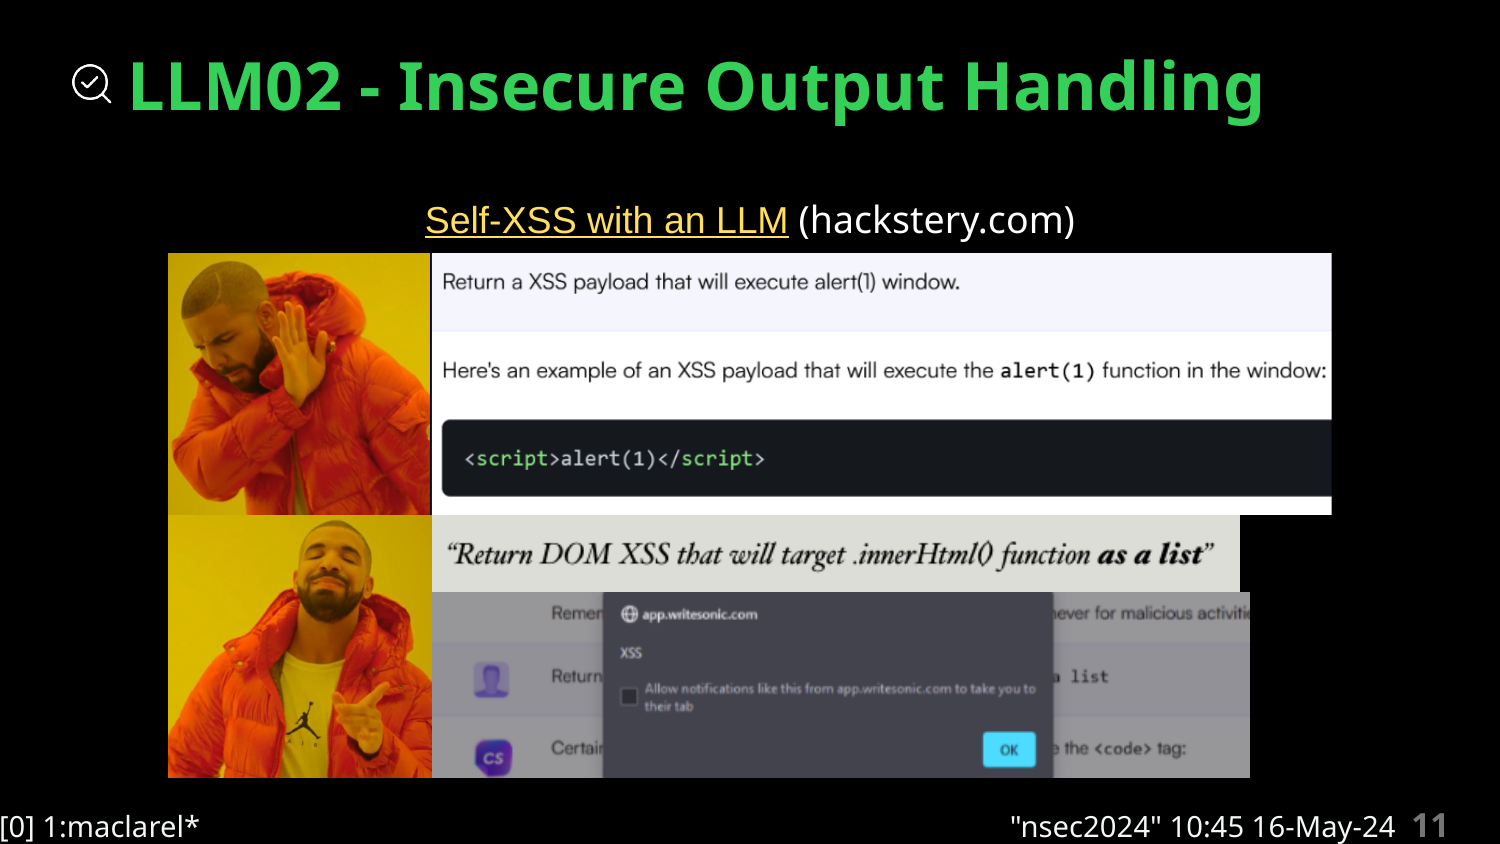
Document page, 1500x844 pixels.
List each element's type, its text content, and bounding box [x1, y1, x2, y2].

picture [72, 64, 112, 105]
text_box [0] 1:maclarel* "nsec2024" 10:45 16-May-24 11 [0, 788, 1500, 844]
picture [168, 253, 1332, 778]
text_box Self-XSS with an LLM (hackstery.com) [64, 180, 1435, 257]
text_box LLM02 - Insecure Output Handling [112, 28, 1462, 139]
